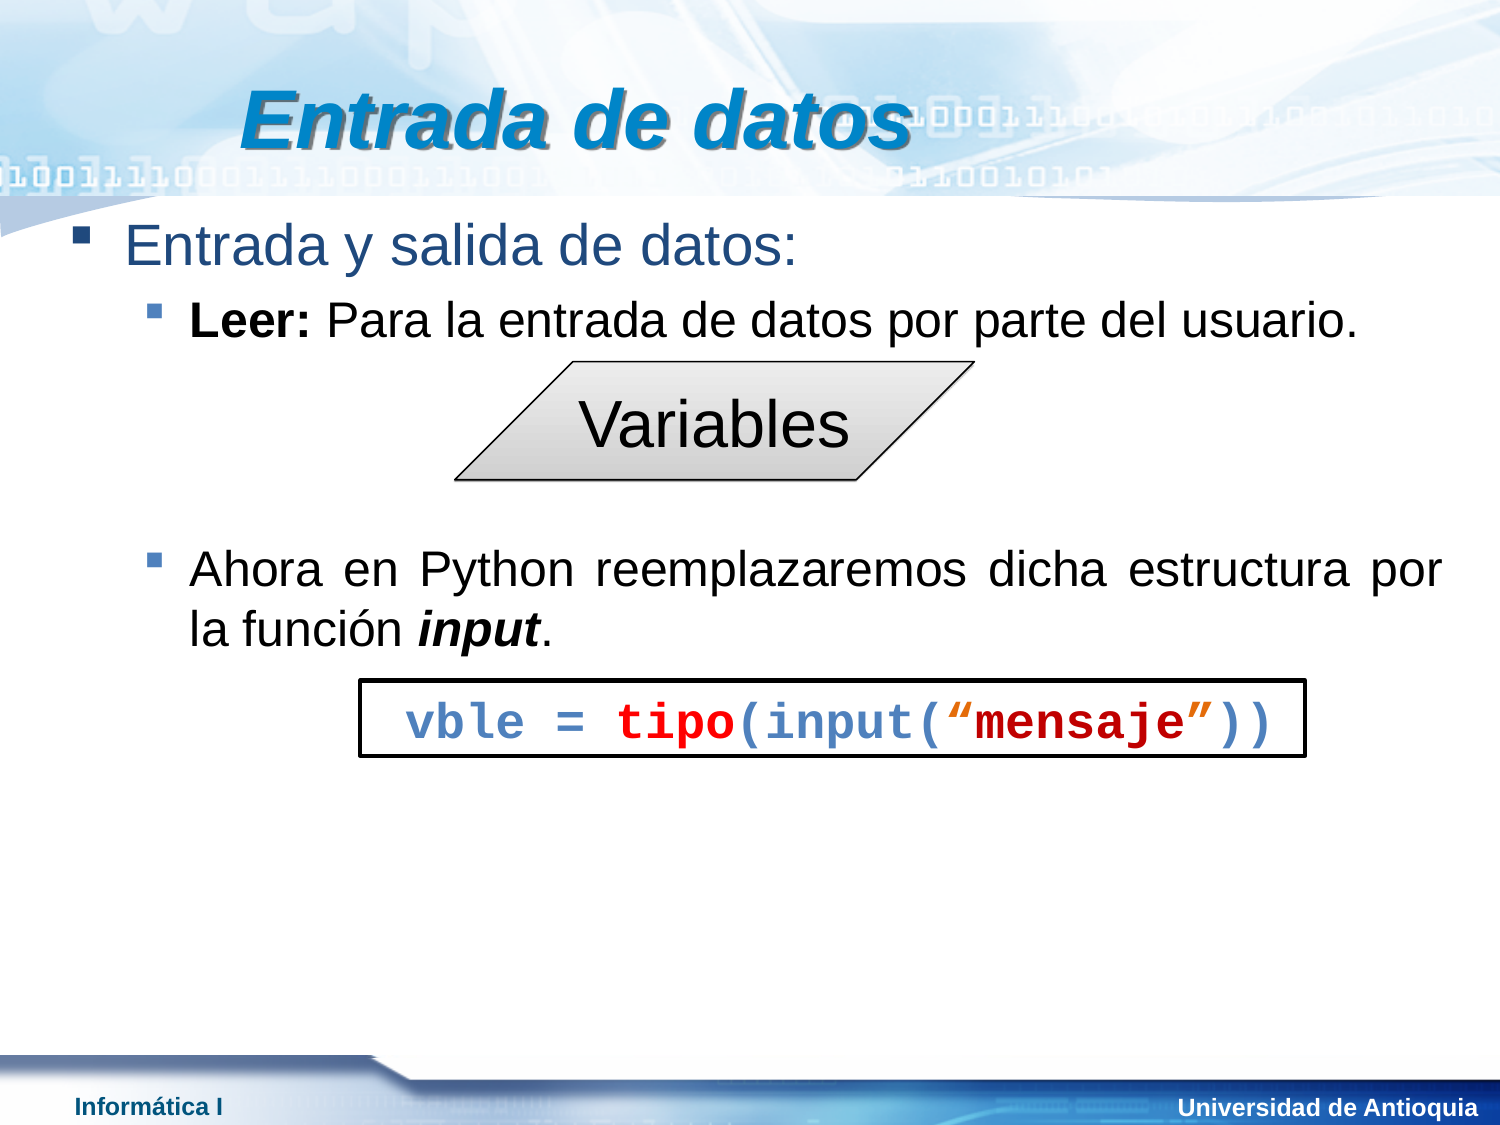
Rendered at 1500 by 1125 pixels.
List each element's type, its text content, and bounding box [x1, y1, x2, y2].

title Entrada de datos [224, 57, 1438, 150]
picture [0, 0, 1500, 196]
picture [0, 1055, 1500, 1125]
list Entrada y salida de datos: Leer: Para la entrada de datos por parte del usuario. Ahora en Python reemplazaremos dicha estructura por la función input. [53, 200, 1459, 1047]
text_box Variables [454, 361, 975, 480]
text_box vble = tipo(input(“mensaje”)) [360, 680, 1306, 756]
